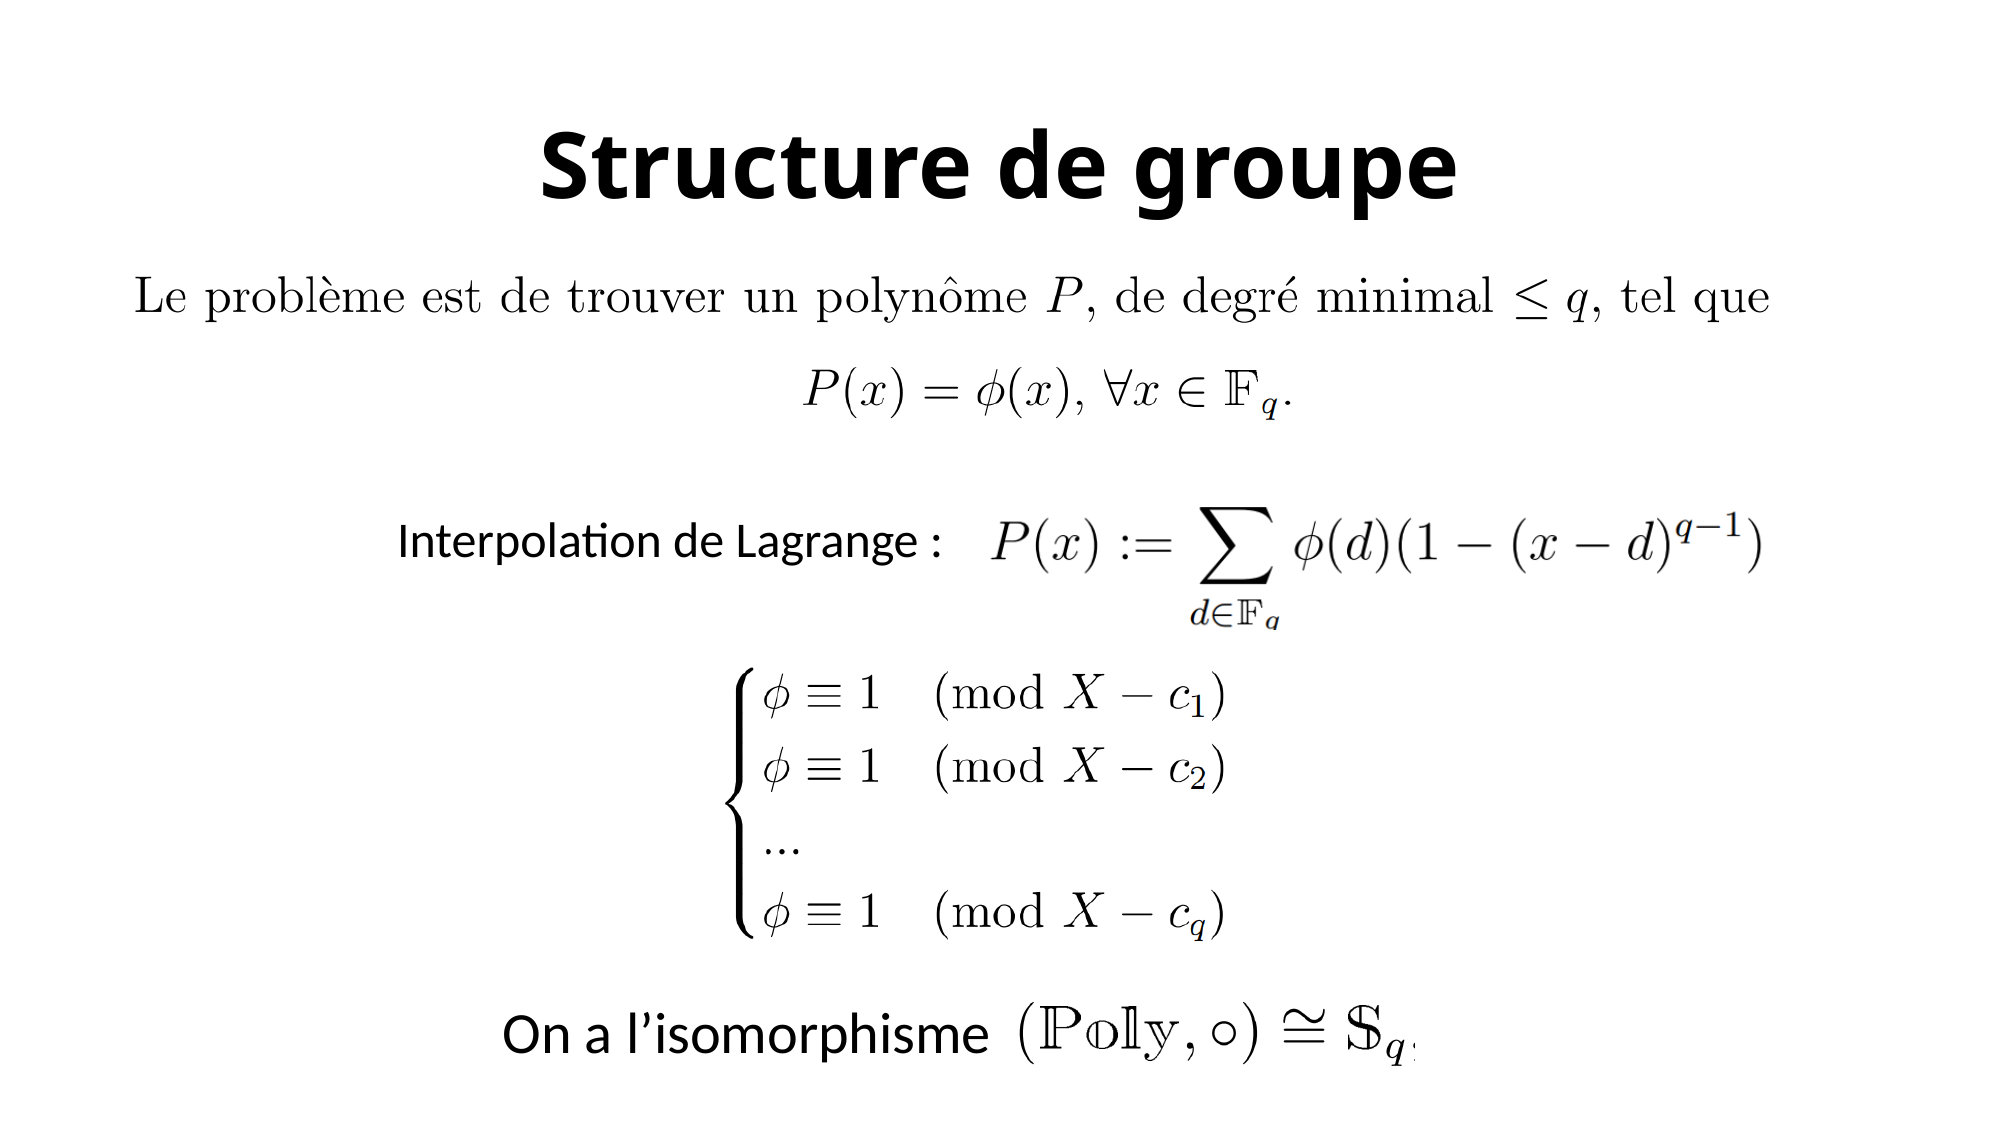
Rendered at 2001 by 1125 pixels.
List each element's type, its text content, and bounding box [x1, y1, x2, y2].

text_box Interpolation de Lagrange : [382, 499, 1047, 576]
text_box On a l’isomorphisme [487, 988, 1017, 1074]
title Structure de groupe [137, 59, 1863, 278]
picture [607, 477, 1780, 1085]
picture [121, 259, 1803, 440]
